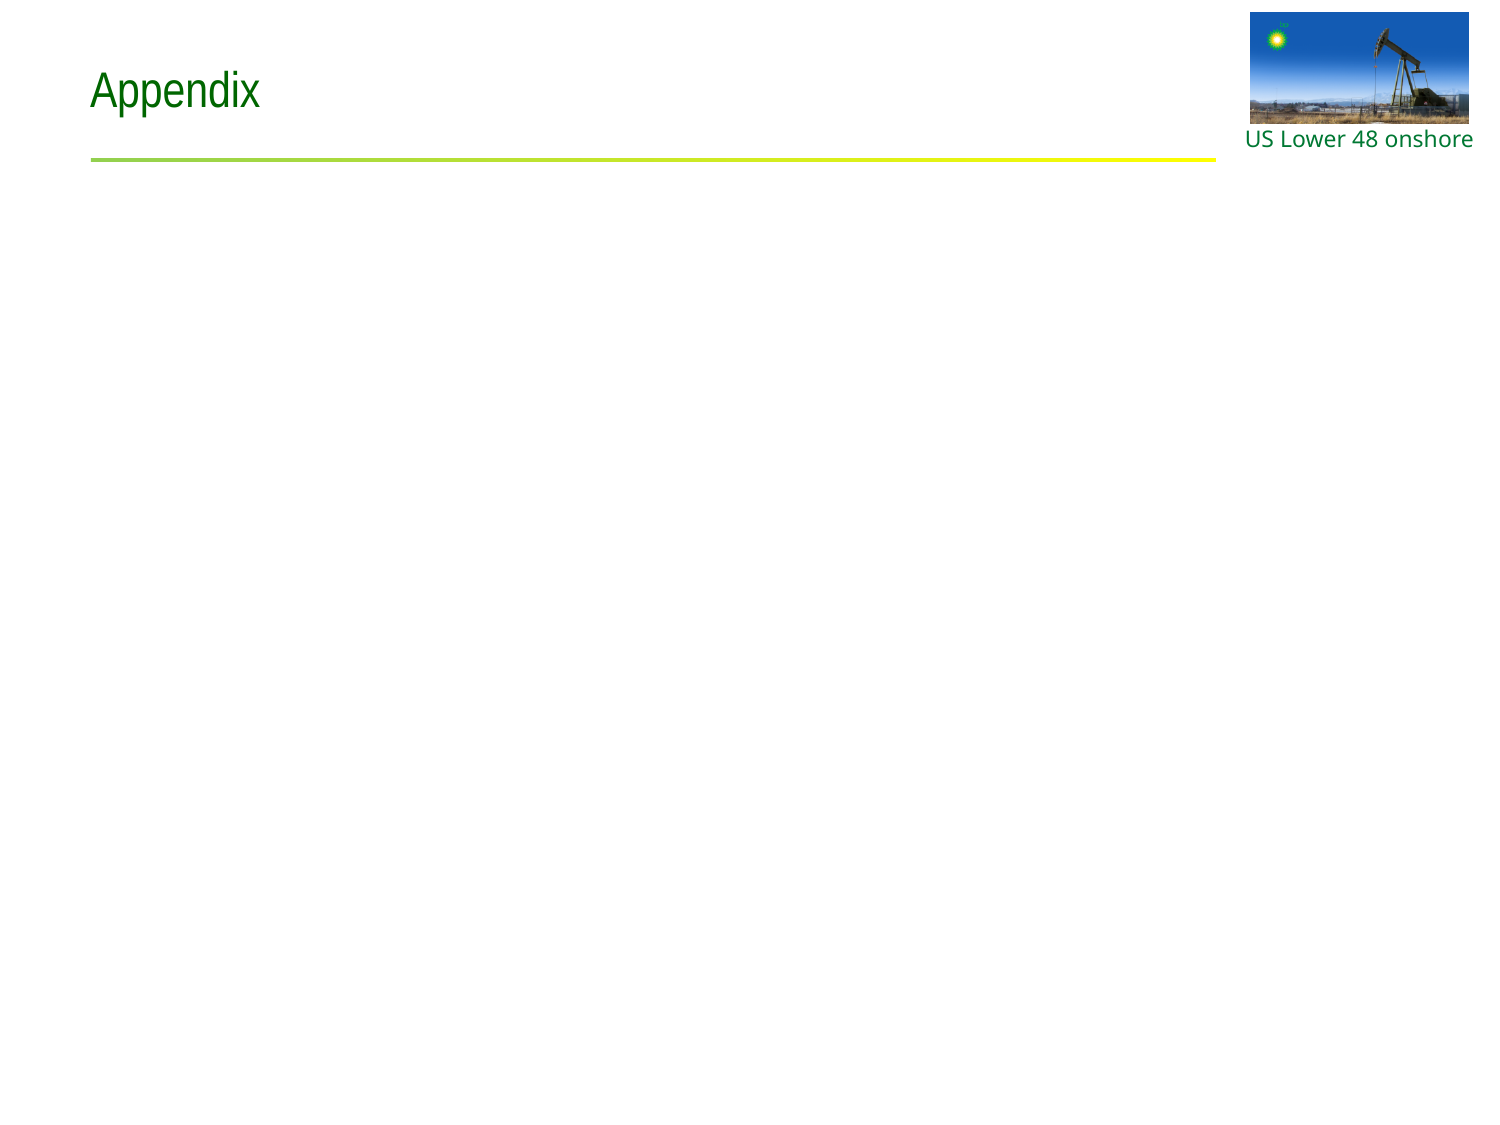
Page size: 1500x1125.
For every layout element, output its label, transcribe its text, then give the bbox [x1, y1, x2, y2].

title Appendix [90, 12, 1275, 166]
picture [1275, 12, 1469, 124]
